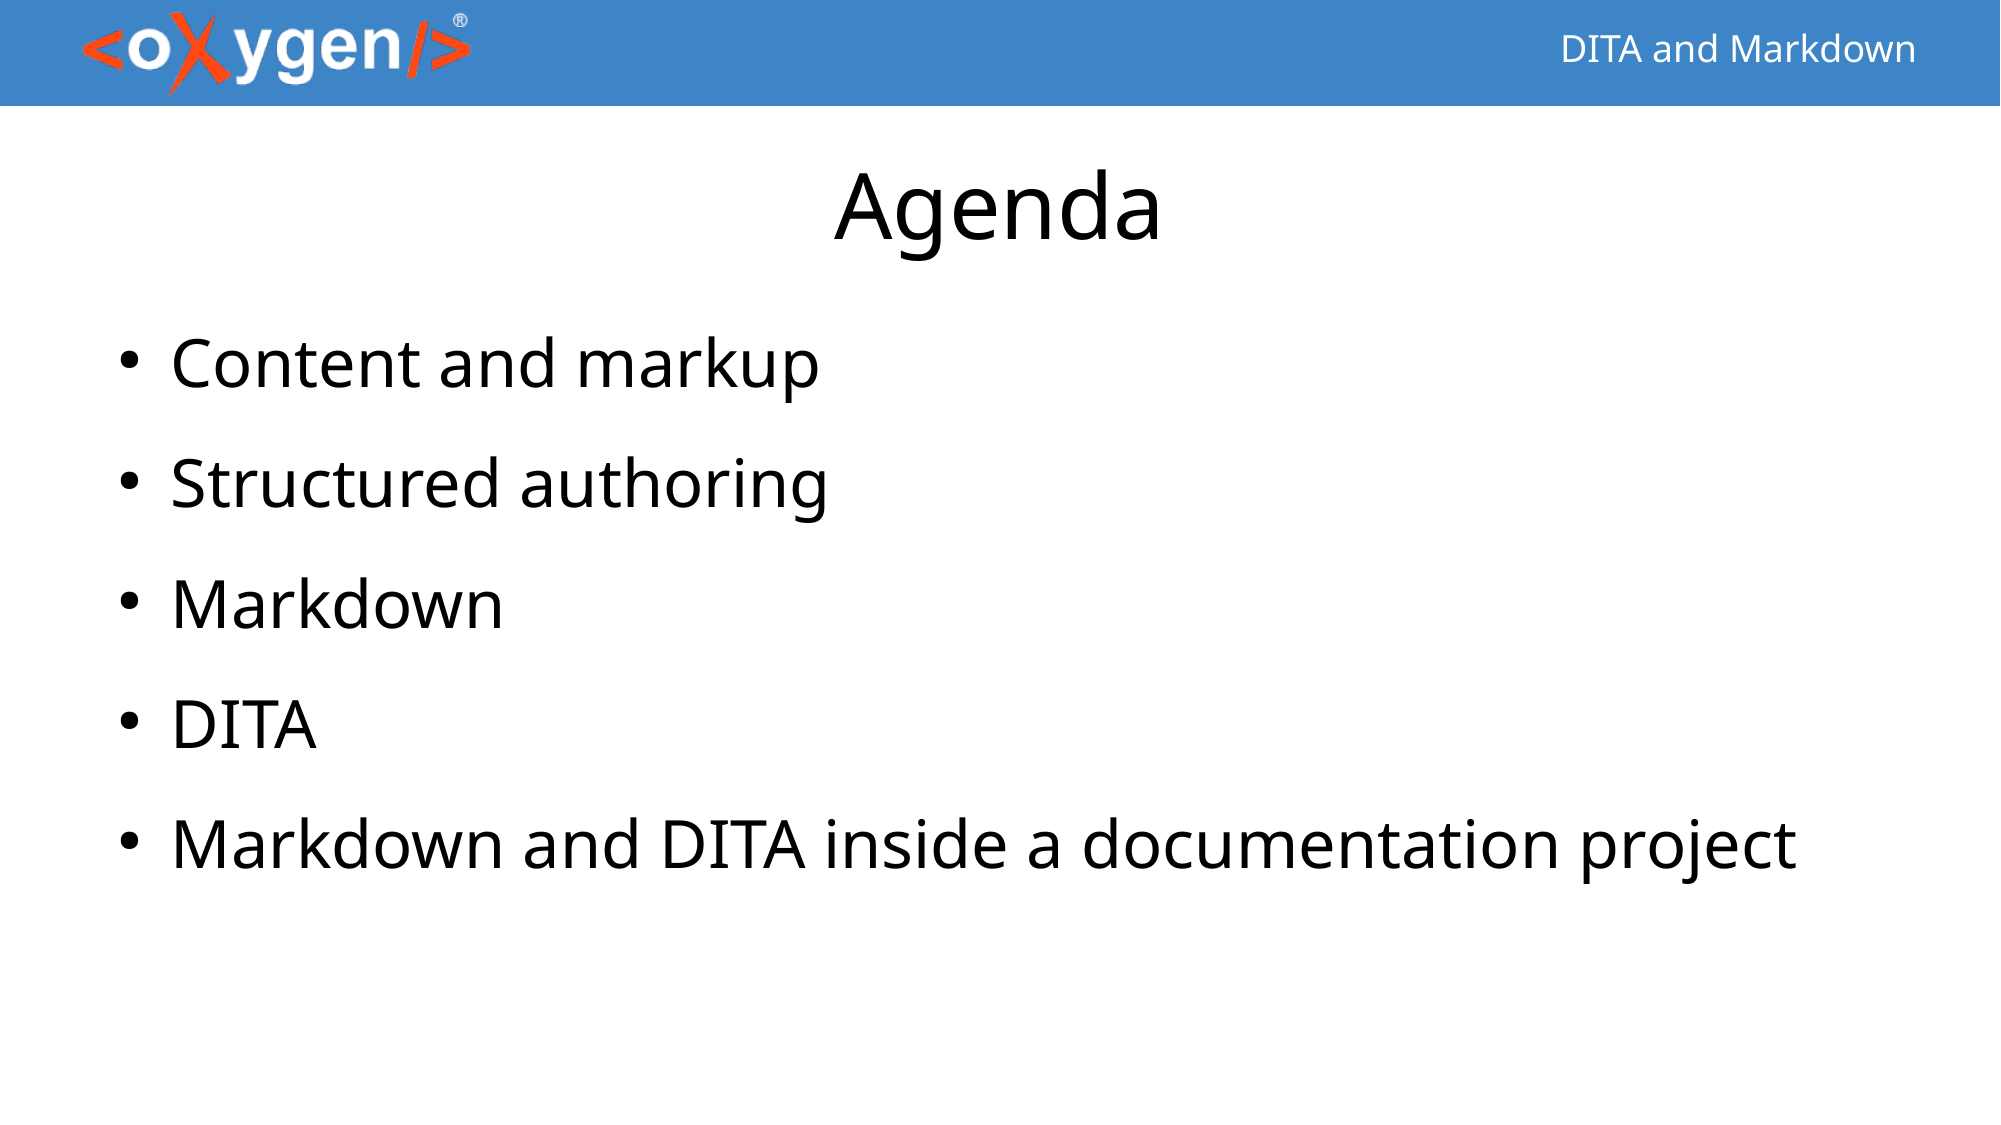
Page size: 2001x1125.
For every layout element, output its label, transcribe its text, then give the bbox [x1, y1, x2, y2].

picture [75, 0, 488, 106]
list Content and markup Structured authoring Markdown DITA Markdown and DITA inside a documentation project [99, 316, 1900, 1083]
title Agenda [99, 109, 1900, 298]
